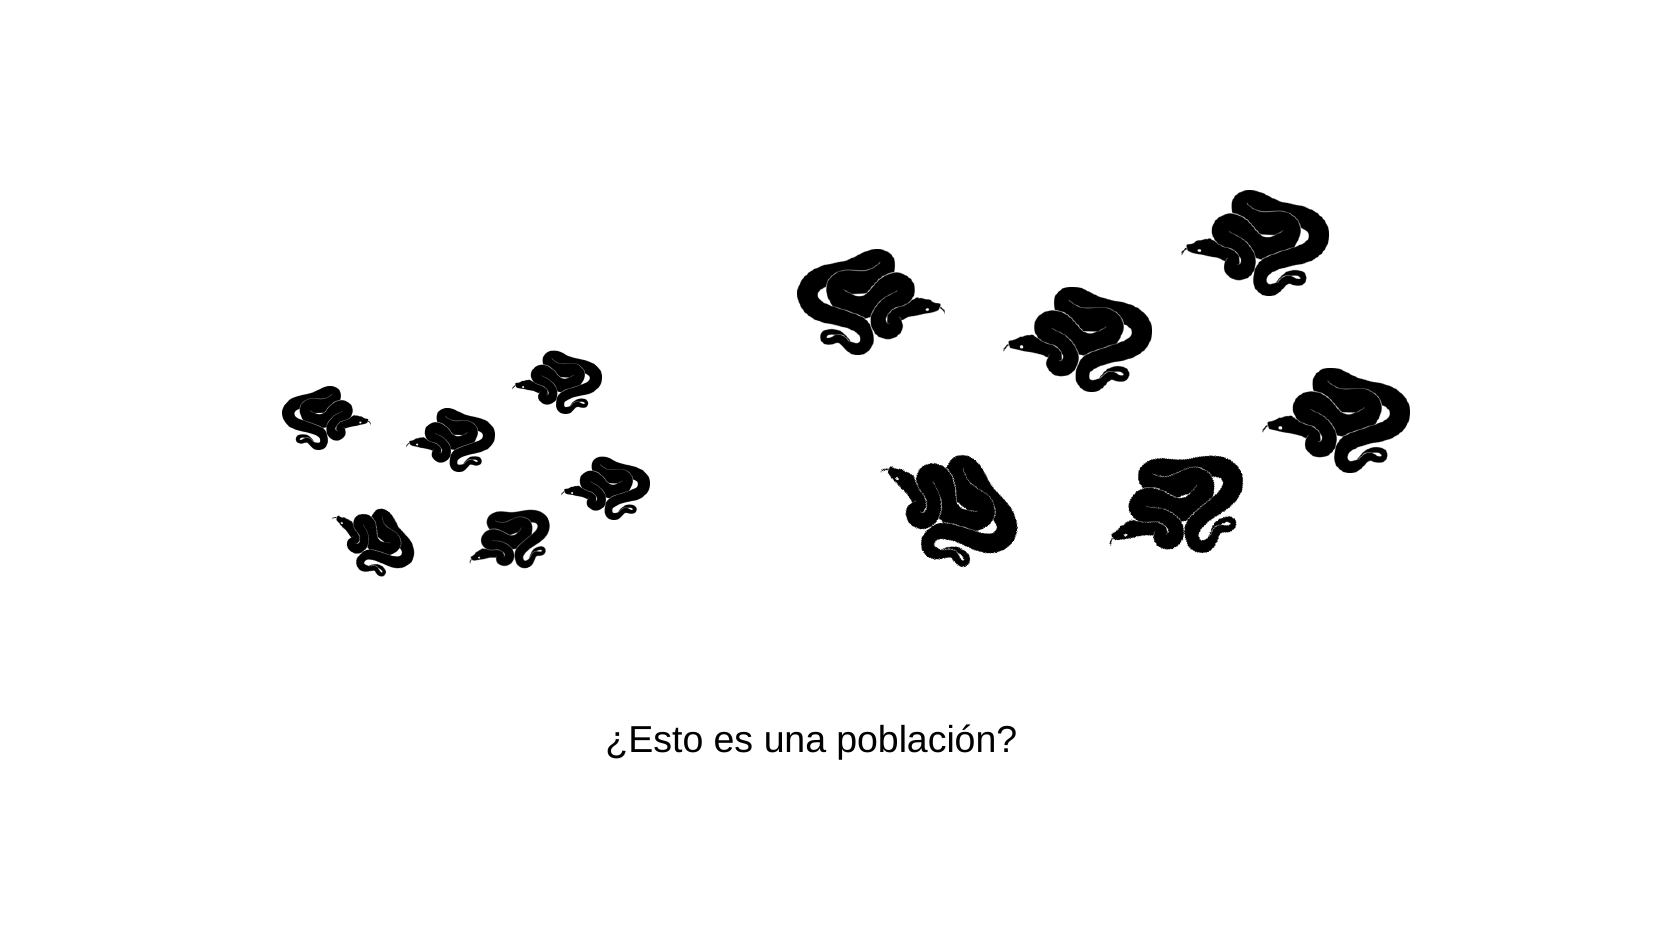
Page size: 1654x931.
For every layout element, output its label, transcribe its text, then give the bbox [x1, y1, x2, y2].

text_box ¿Esto es una población? [590, 710, 1032, 768]
picture [1262, 325, 1410, 473]
picture [797, 206, 945, 355]
picture [856, 384, 1063, 591]
picture [561, 431, 650, 520]
picture [282, 360, 371, 450]
picture [1003, 244, 1152, 392]
picture [1070, 391, 1263, 584]
picture [512, 325, 602, 414]
picture [1181, 147, 1329, 296]
picture [446, 471, 562, 587]
picture [317, 467, 442, 591]
picture [406, 382, 495, 472]
